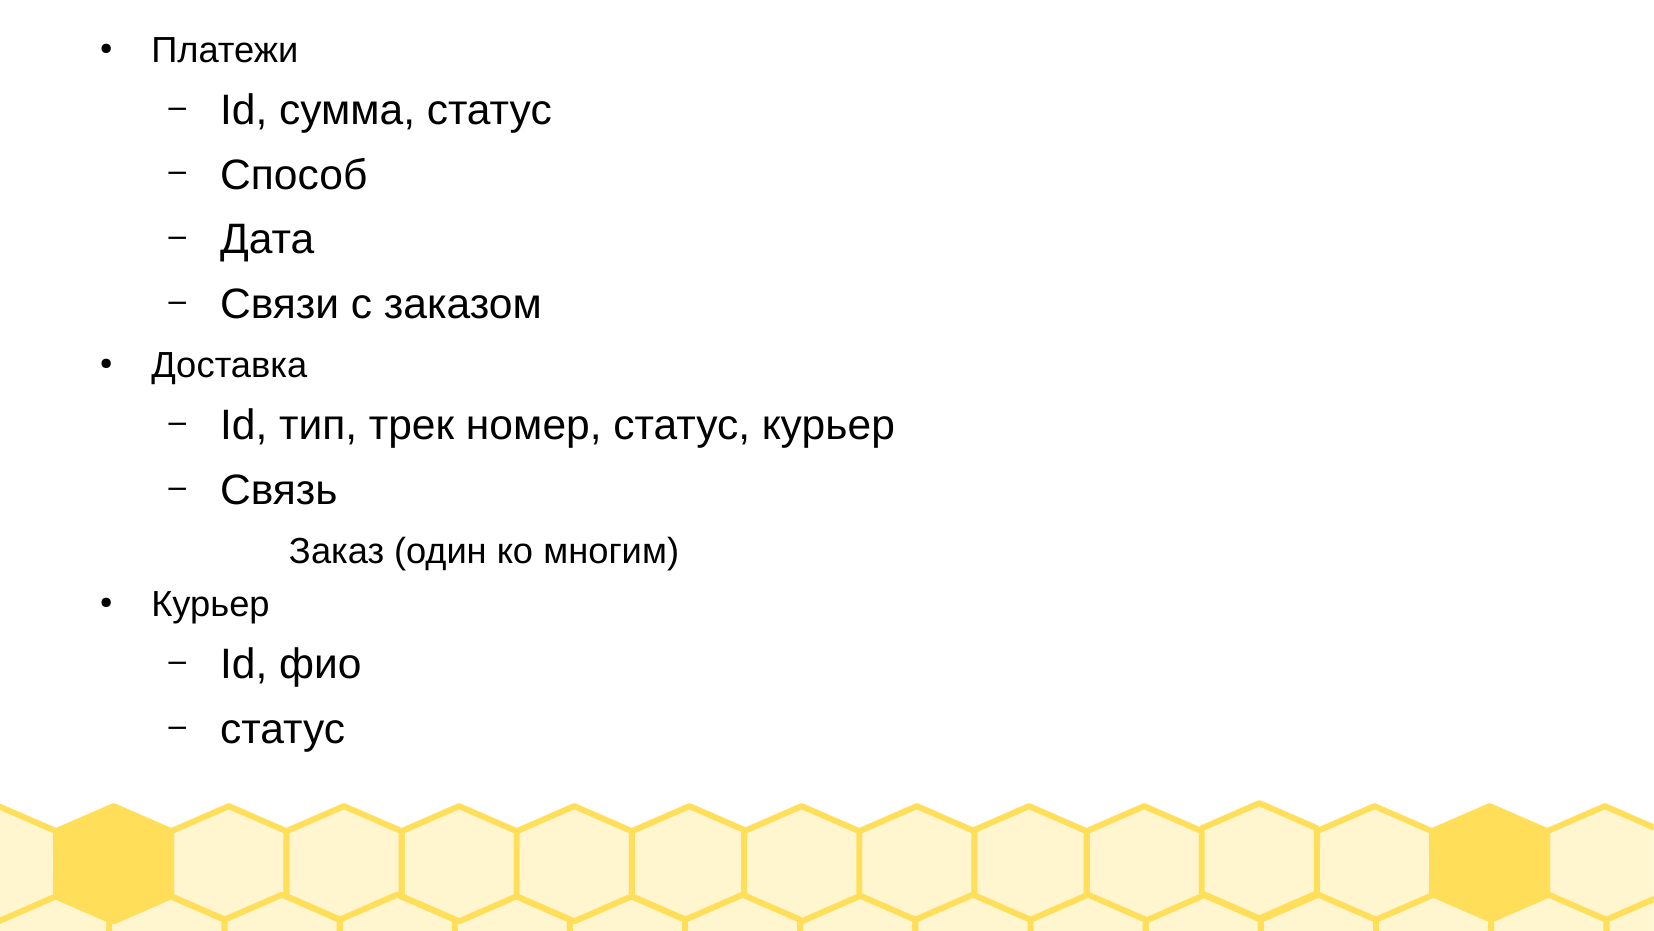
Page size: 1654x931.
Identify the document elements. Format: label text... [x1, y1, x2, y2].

list Платежи Id, сумма, статус Способ Дата Связи с заказом Доставка Id, тип, трек номер, статус, курьер Связь Заказ (один ко многим) Курьер Id, фио статус [82, 29, 1571, 758]
